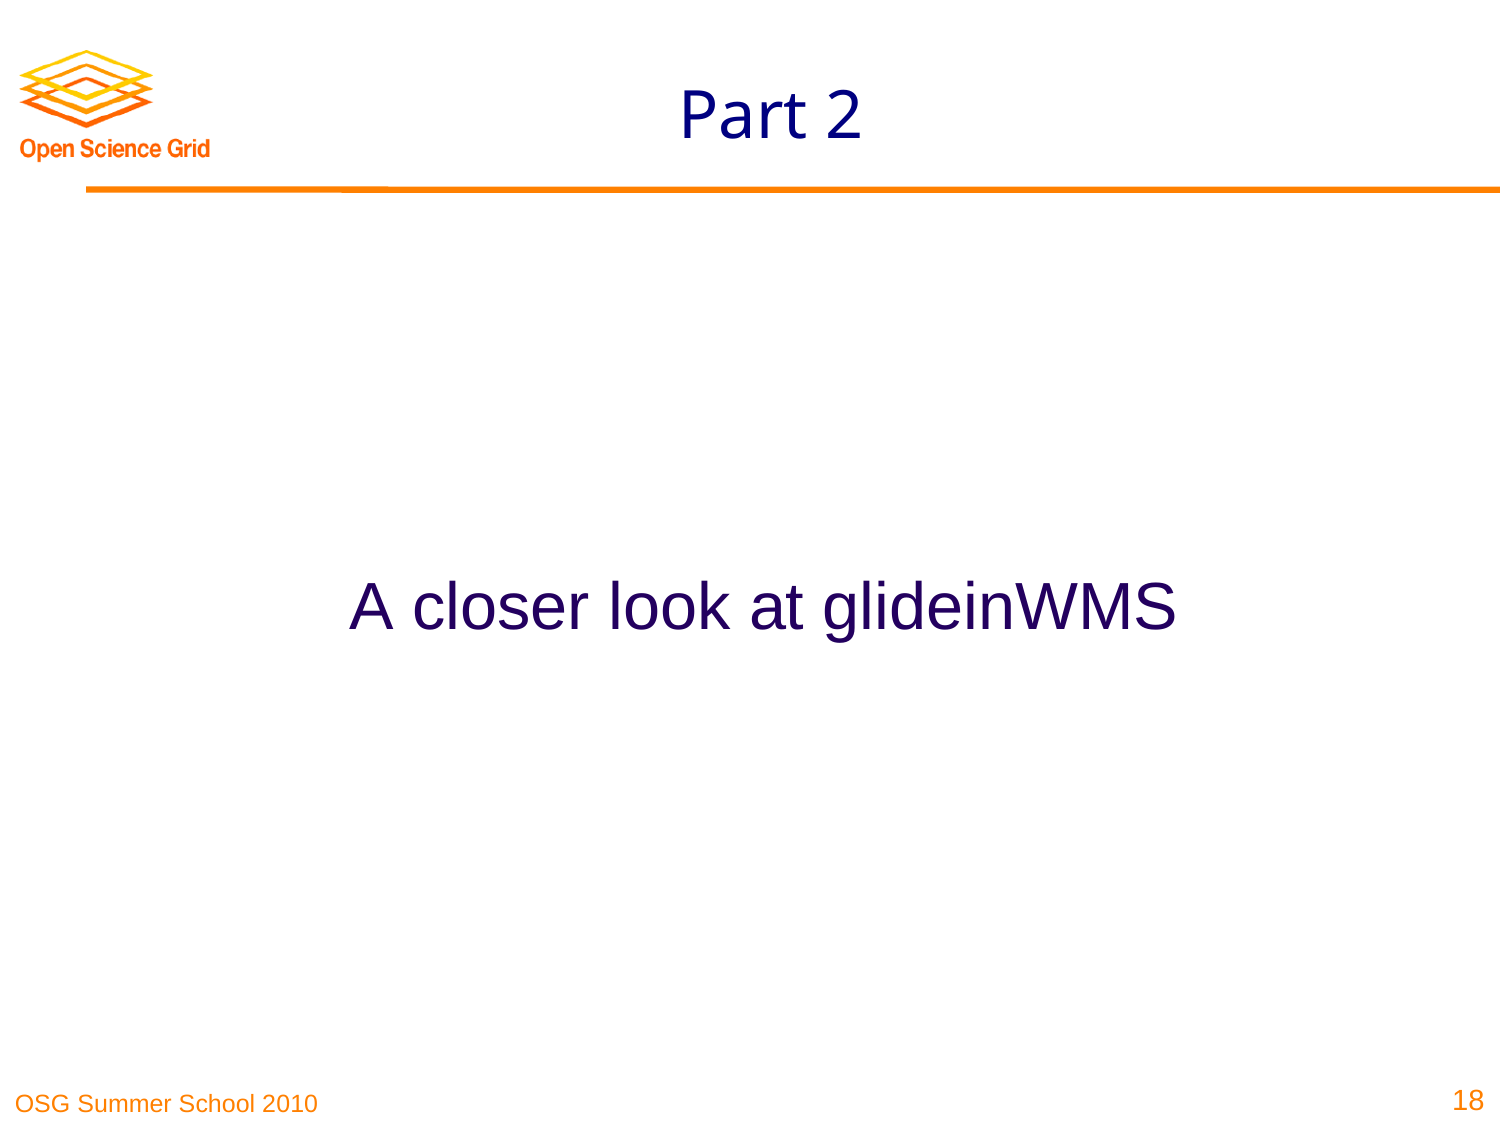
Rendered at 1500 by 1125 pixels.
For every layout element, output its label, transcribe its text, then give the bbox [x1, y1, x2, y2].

subtitle A closer look at glideinWMS [127, 226, 1402, 980]
title Part 2 [201, 11, 1341, 214]
picture [0, 27, 201, 179]
